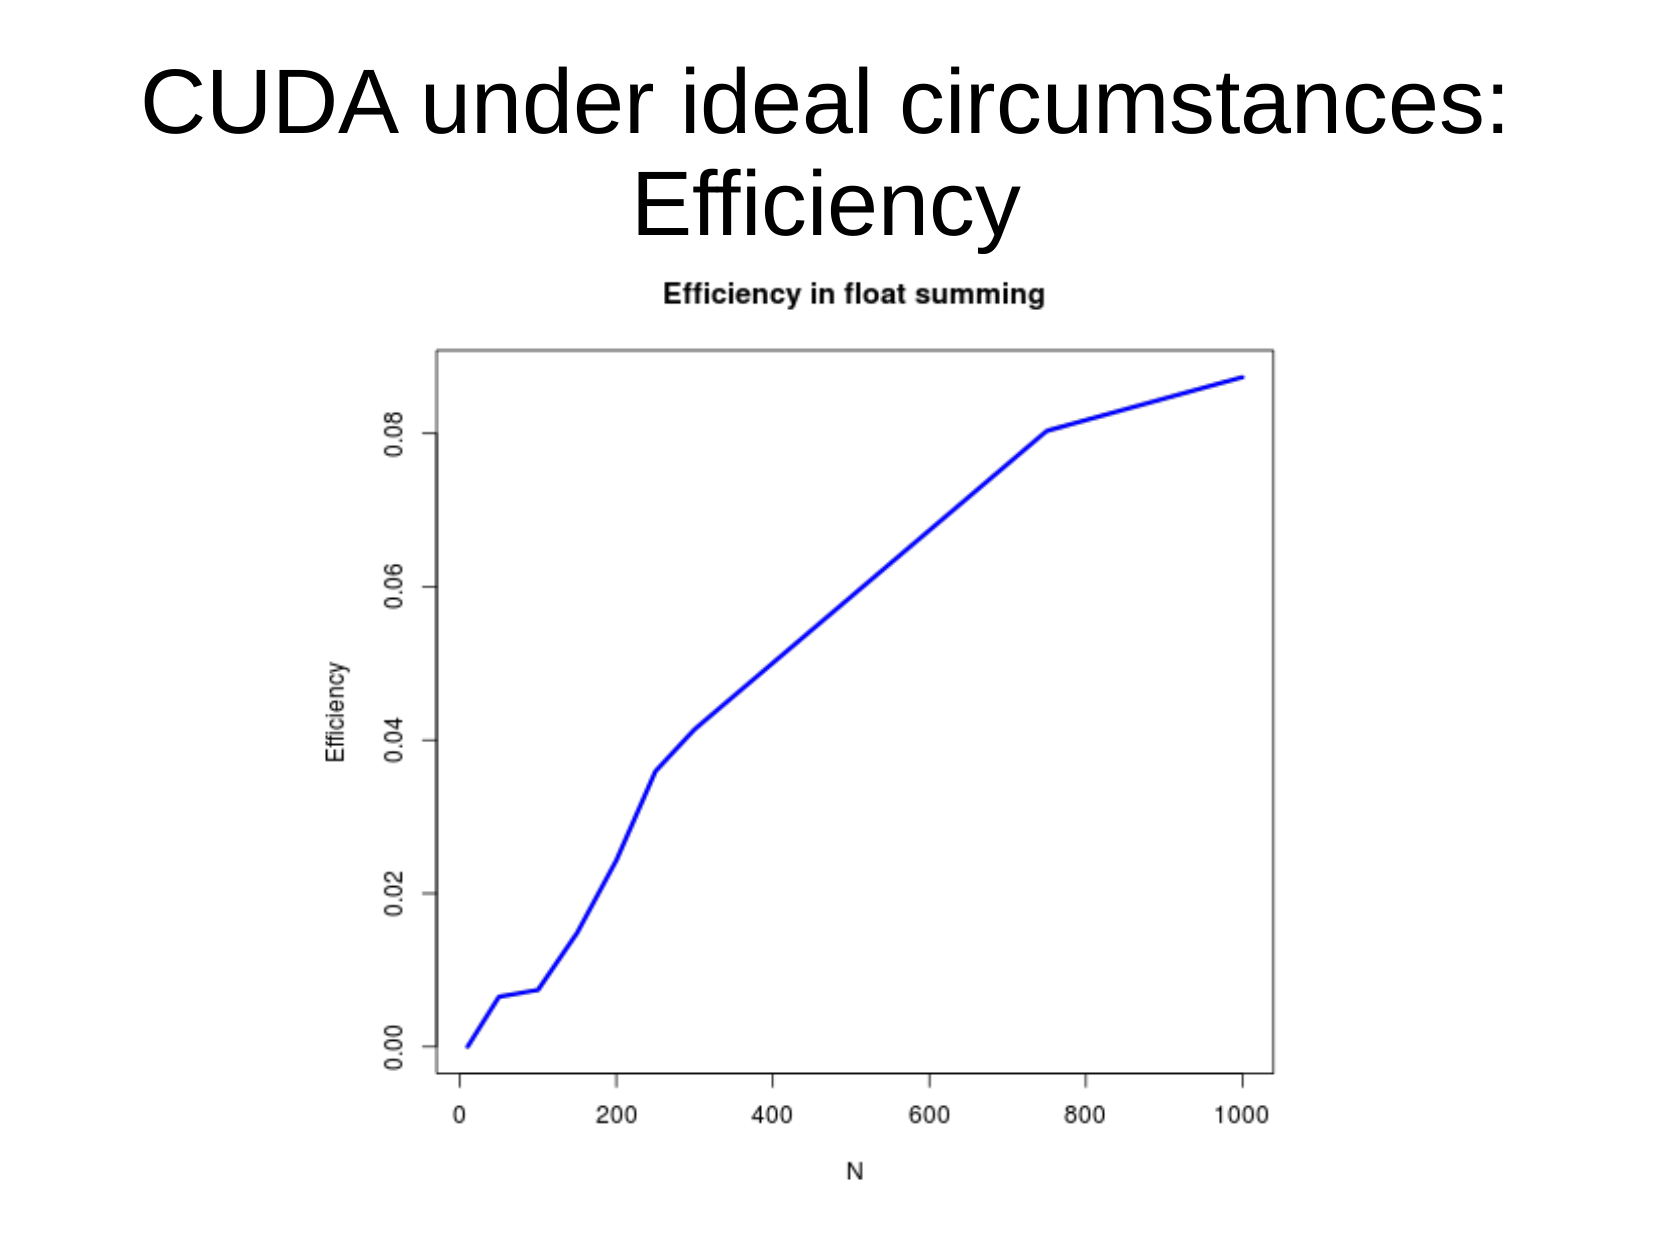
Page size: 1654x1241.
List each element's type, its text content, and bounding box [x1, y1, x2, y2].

title CUDA under ideal circumstances: Efficiency [82, 49, 1571, 257]
picture [318, 236, 1335, 1217]
